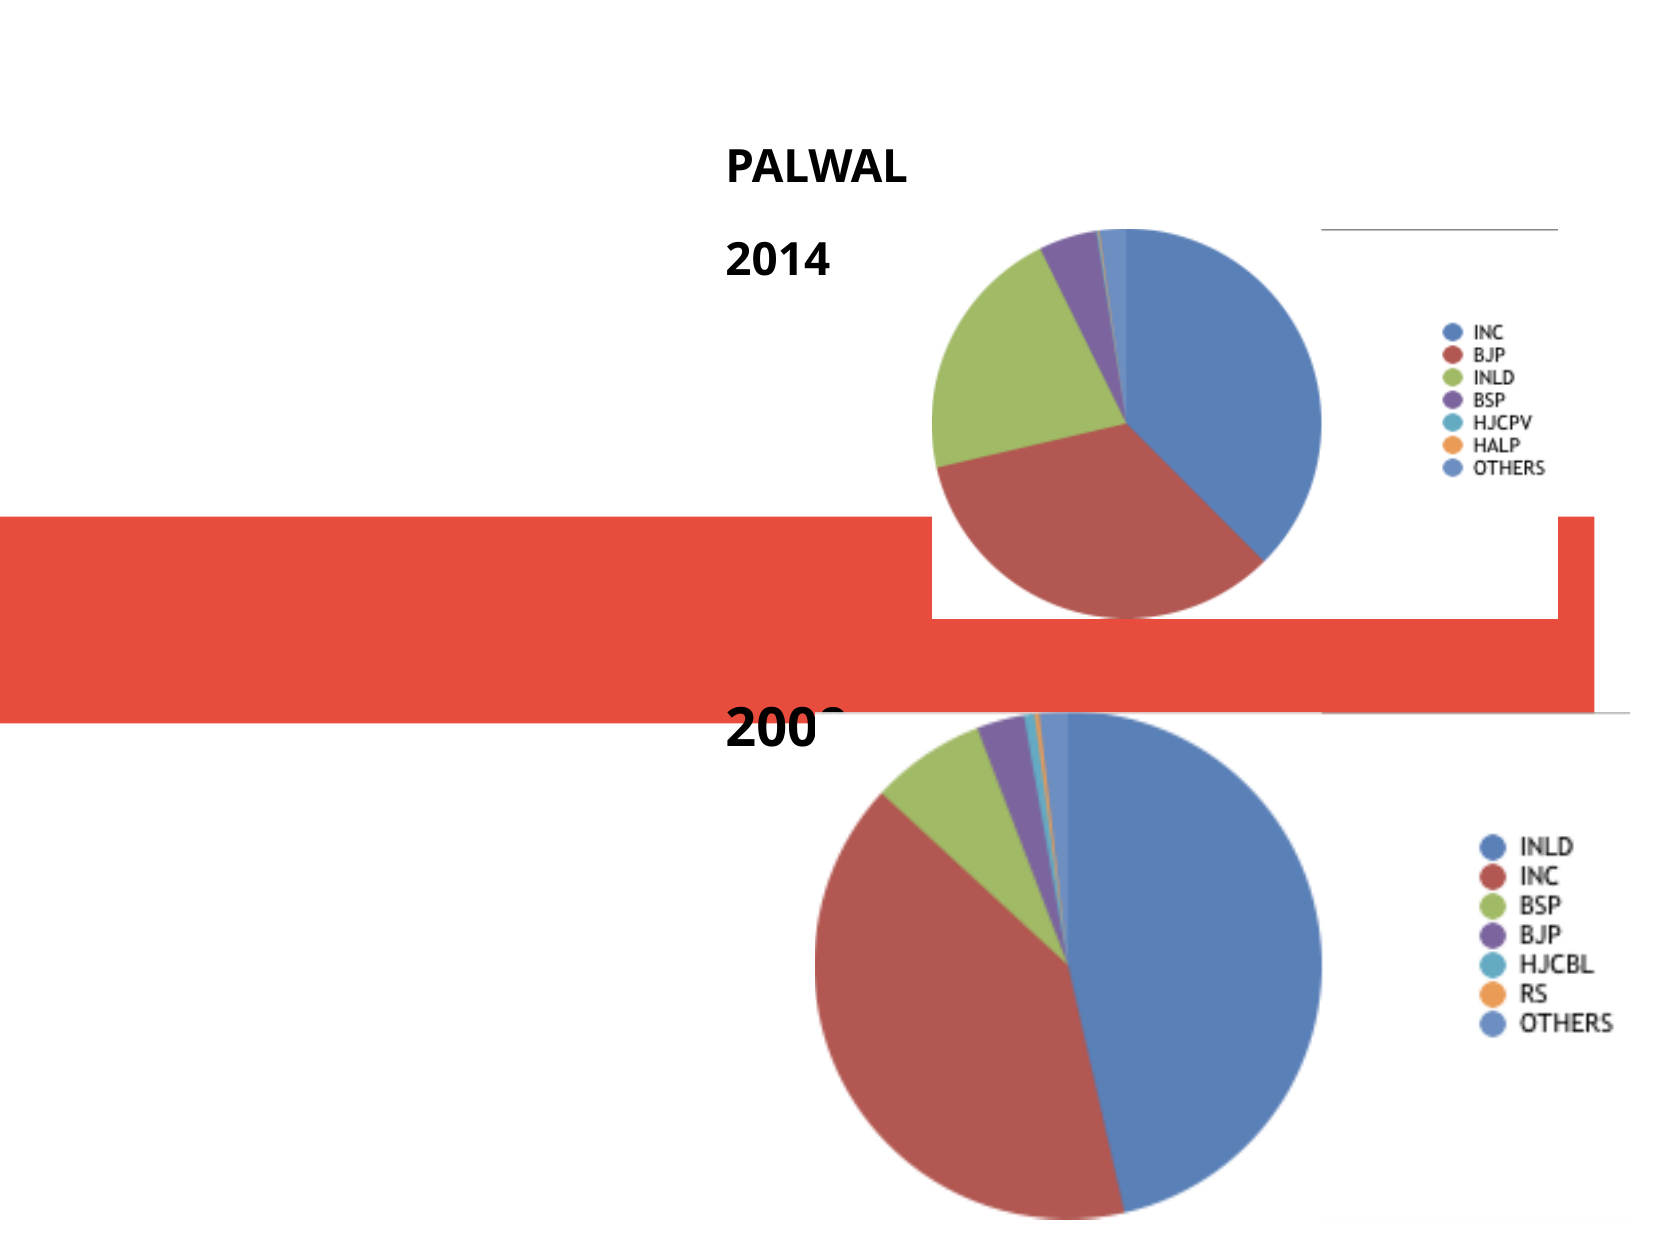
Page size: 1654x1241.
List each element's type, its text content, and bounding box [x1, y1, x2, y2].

picture [932, 229, 1558, 619]
text_box PALWAL 2014 2009 [710, 117, 955, 927]
picture [815, 712, 1630, 1220]
